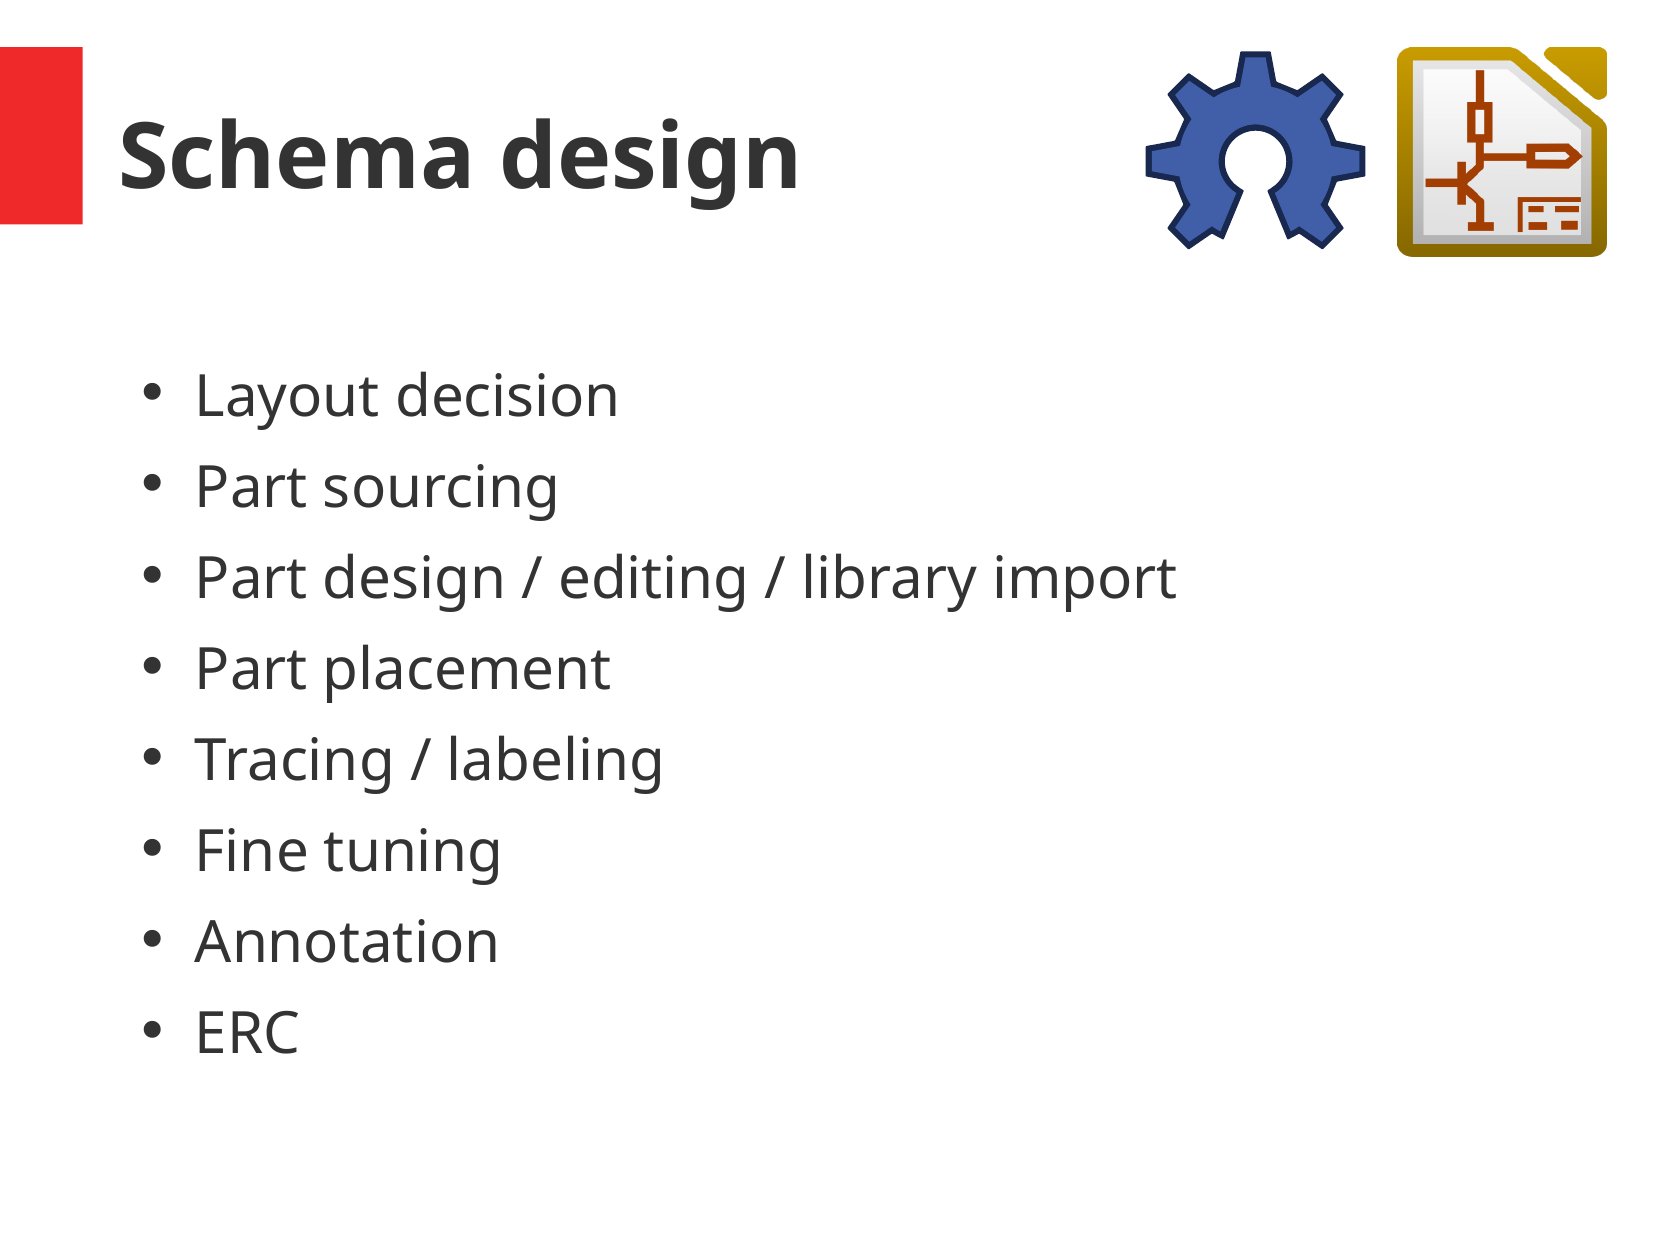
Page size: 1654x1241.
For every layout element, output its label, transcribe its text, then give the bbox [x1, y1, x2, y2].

picture [1397, 47, 1607, 257]
list Layout decision Part sourcing Part design / editing / library import Part placement Tracing / labeling Fine tuning Annotation ERC [118, 354, 1536, 1074]
title Schema design [118, 49, 1123, 257]
